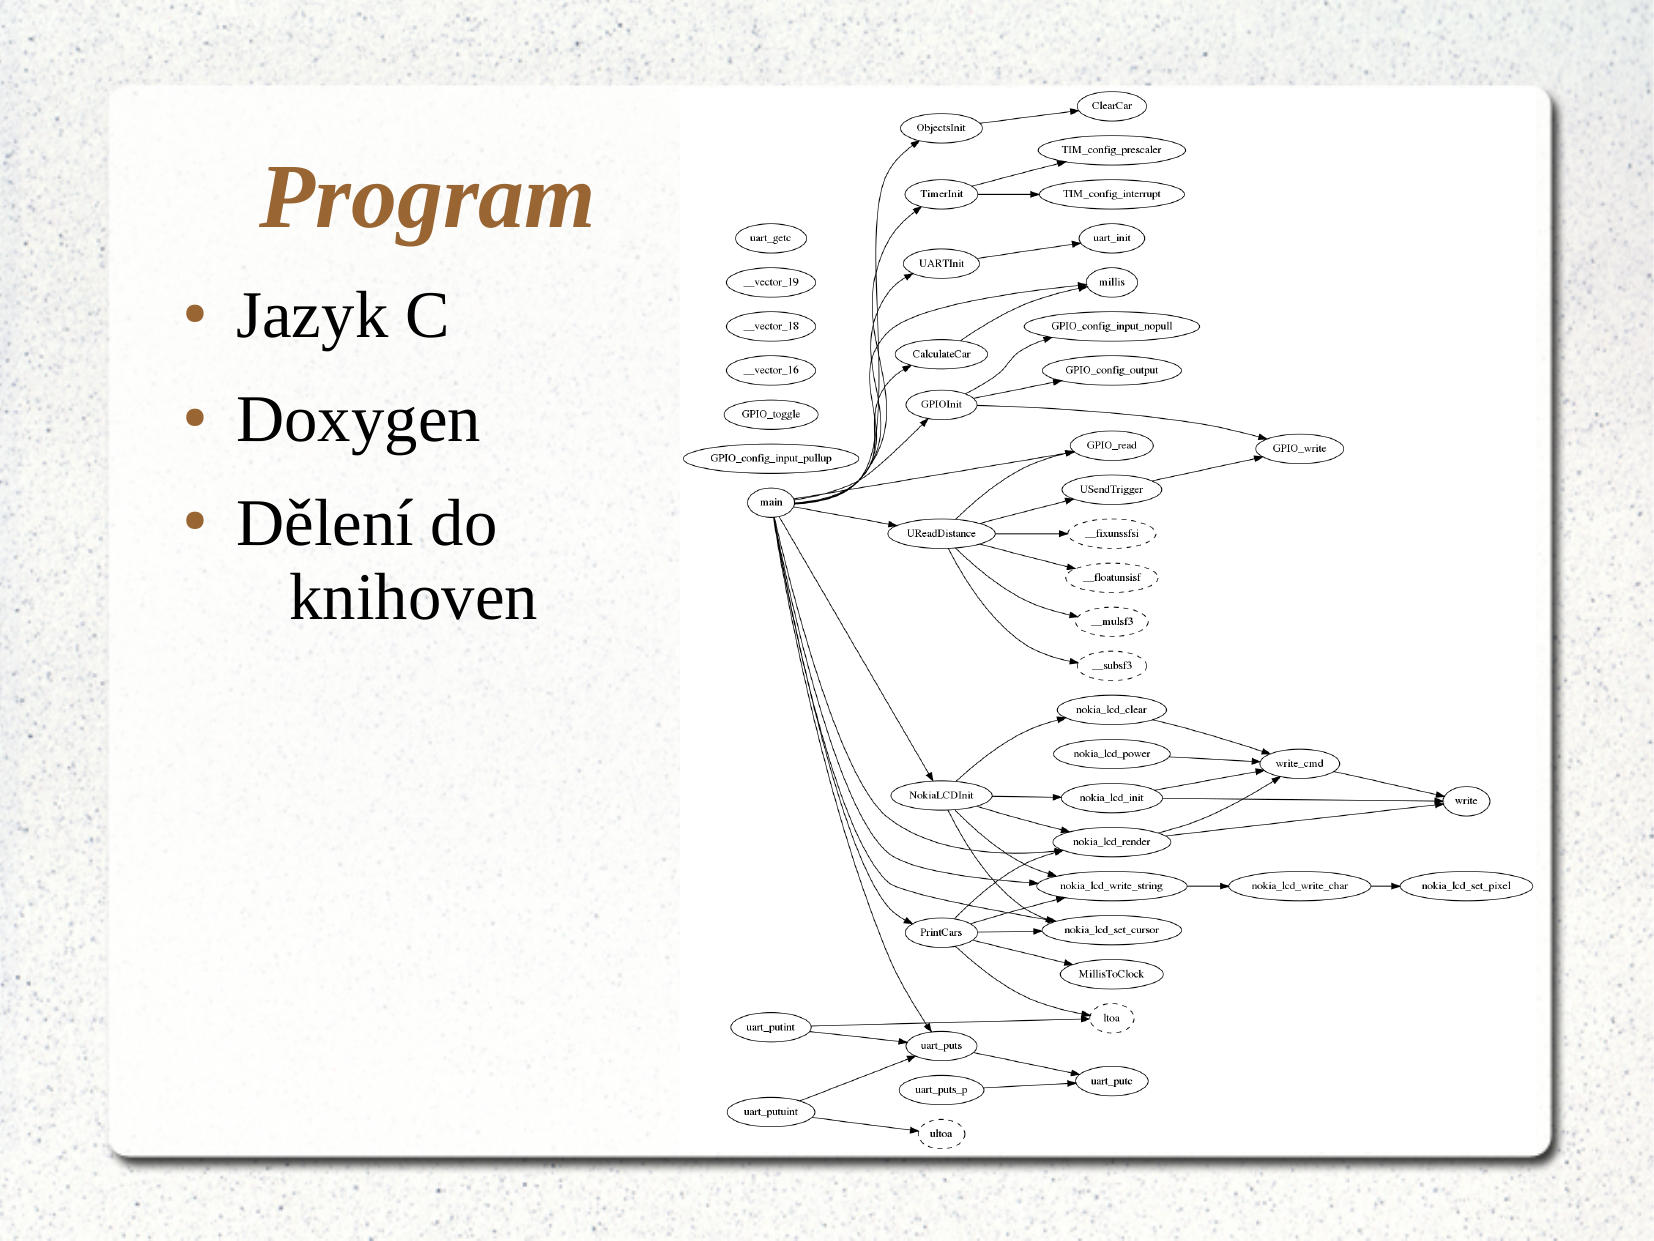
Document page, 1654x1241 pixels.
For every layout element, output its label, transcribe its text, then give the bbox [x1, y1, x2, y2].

title Program [59, 88, 680, 304]
list Jazyk C Doxygen Dělení do knihoven [147, 278, 709, 998]
picture [0, 0, 1654, 1241]
